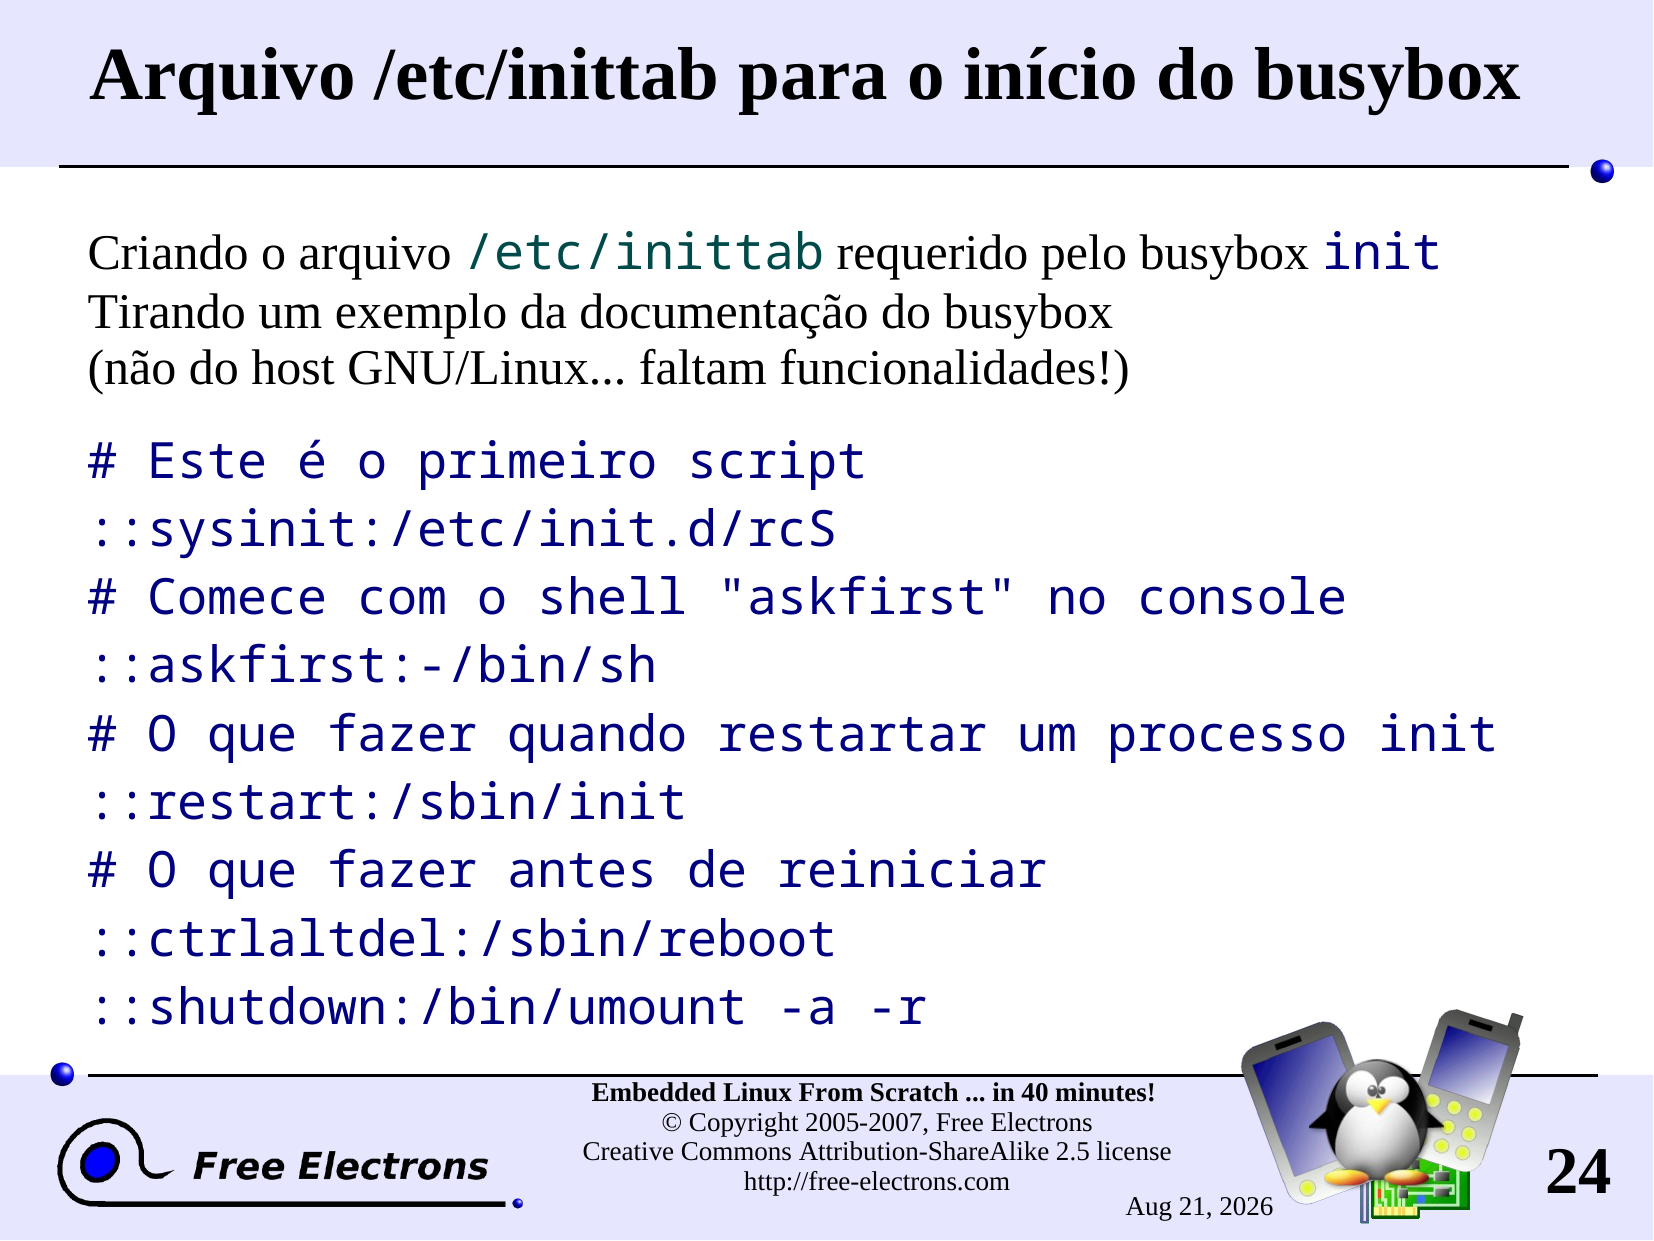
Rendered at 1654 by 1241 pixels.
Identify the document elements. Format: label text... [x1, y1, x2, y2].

list Criando o arquivo /etc/inittab requerido pelo busybox init Tirando um exemplo da documentação do busybox (não do host GNU/Linux... faltam funcionalidades!) # Este é o primeiro script ::sysinit:/etc/init.d/rcS # Comece com o shell "askfirst" no console ::askfirst:-/bin/sh # O que fazer quando restartar um processo init ::restart:/sbin/init # O que fazer antes de reiniciar ::ctrlaltdel:/sbin/reboot ::shutdown:/bin/umount -a -r [69, 216, 1518, 1066]
picture [50, 1107, 527, 1216]
title Arquivo /etc/inittab para o início do busybox [60, 25, 1551, 124]
picture [1231, 1007, 1538, 1241]
